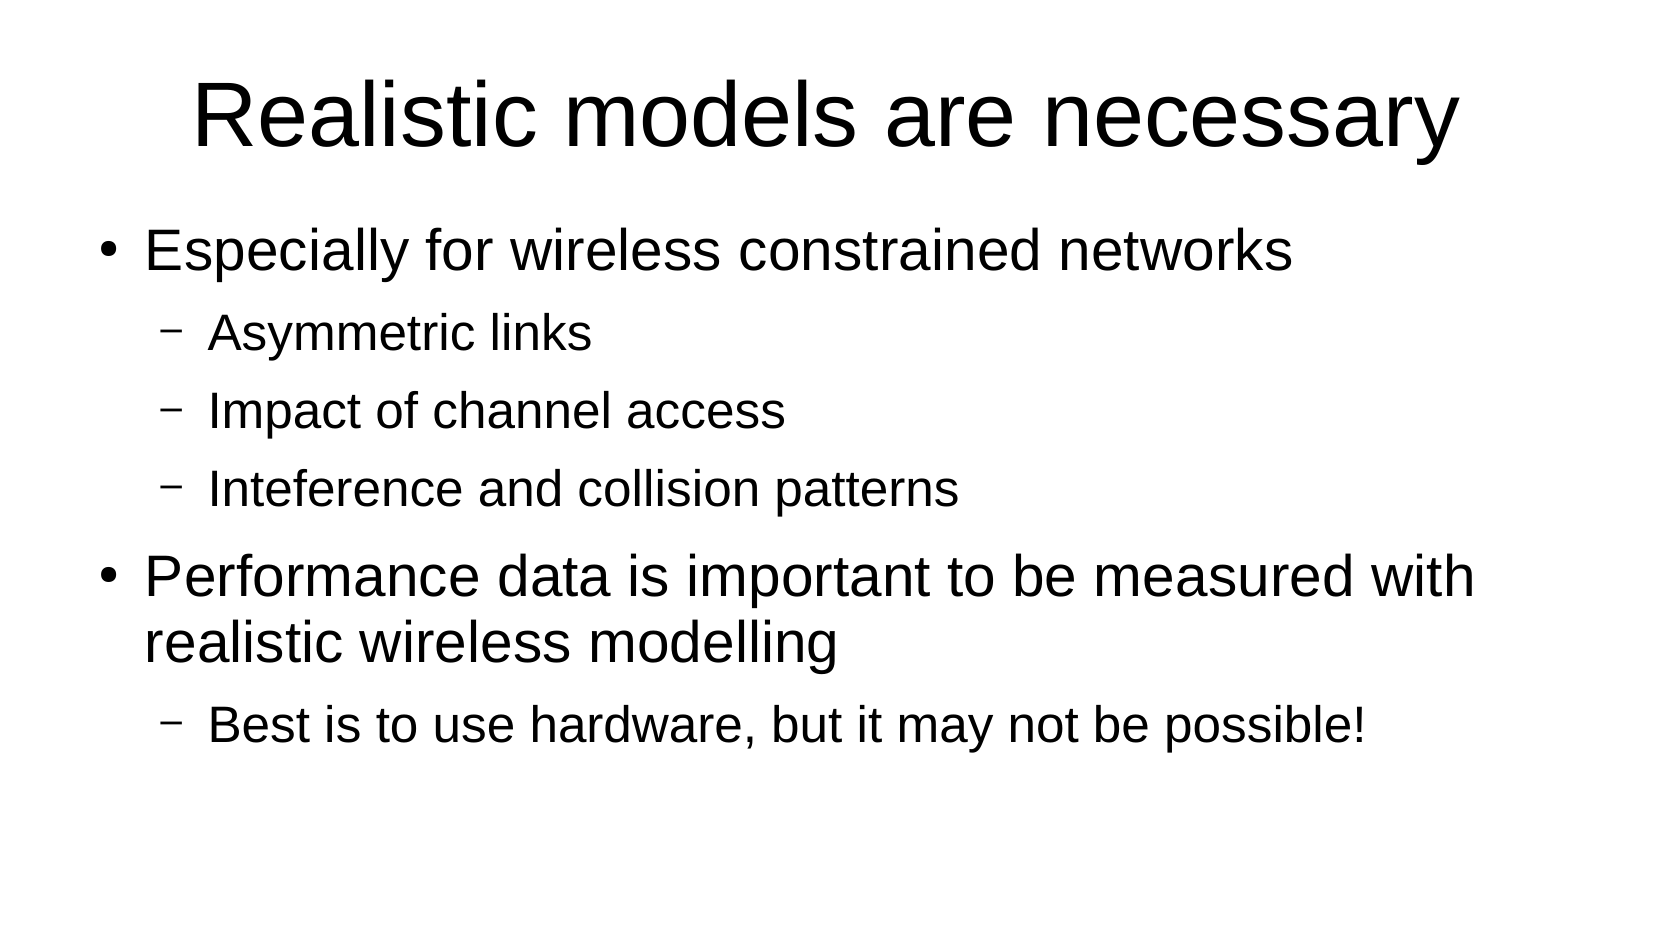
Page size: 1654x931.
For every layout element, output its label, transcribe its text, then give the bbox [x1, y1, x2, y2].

list Especially for wireless constrained networks Asymmetric links Impact of channel access Inteference and collision patterns Performance data is important to be measured with realistic wireless modelling Best is to use hardware, but it may not be possible! [82, 217, 1571, 758]
title Realistic models are necessary [82, 37, 1571, 193]
